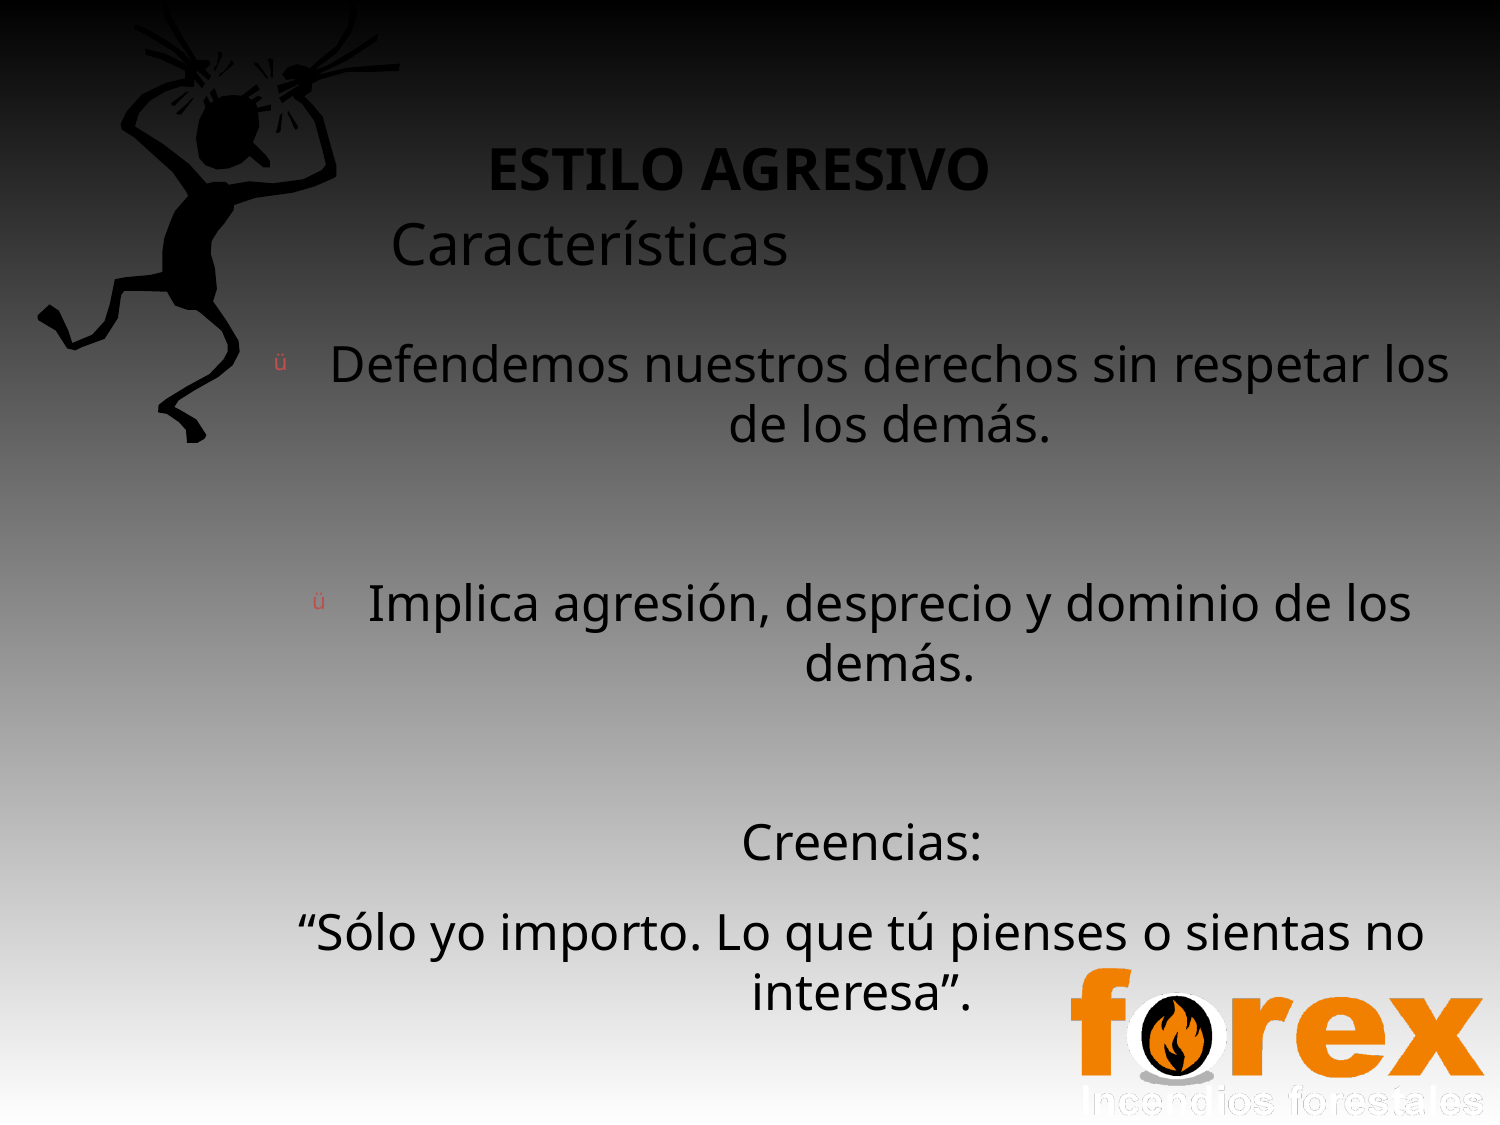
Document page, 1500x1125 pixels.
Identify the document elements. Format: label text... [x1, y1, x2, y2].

list Defendemos nuestros derechos sin respetar los de los demás. Implica agresión, desprecio y dominio de los demás. Creencias: “Sólo yo importo. Lo que tú pienses o sientas no interesa”. [225, 324, 1500, 1000]
chart [37, 0, 400, 443]
picture [1054, 927, 1500, 1125]
title ESTILO AGRESIVO Características [400, 99, 1388, 288]
